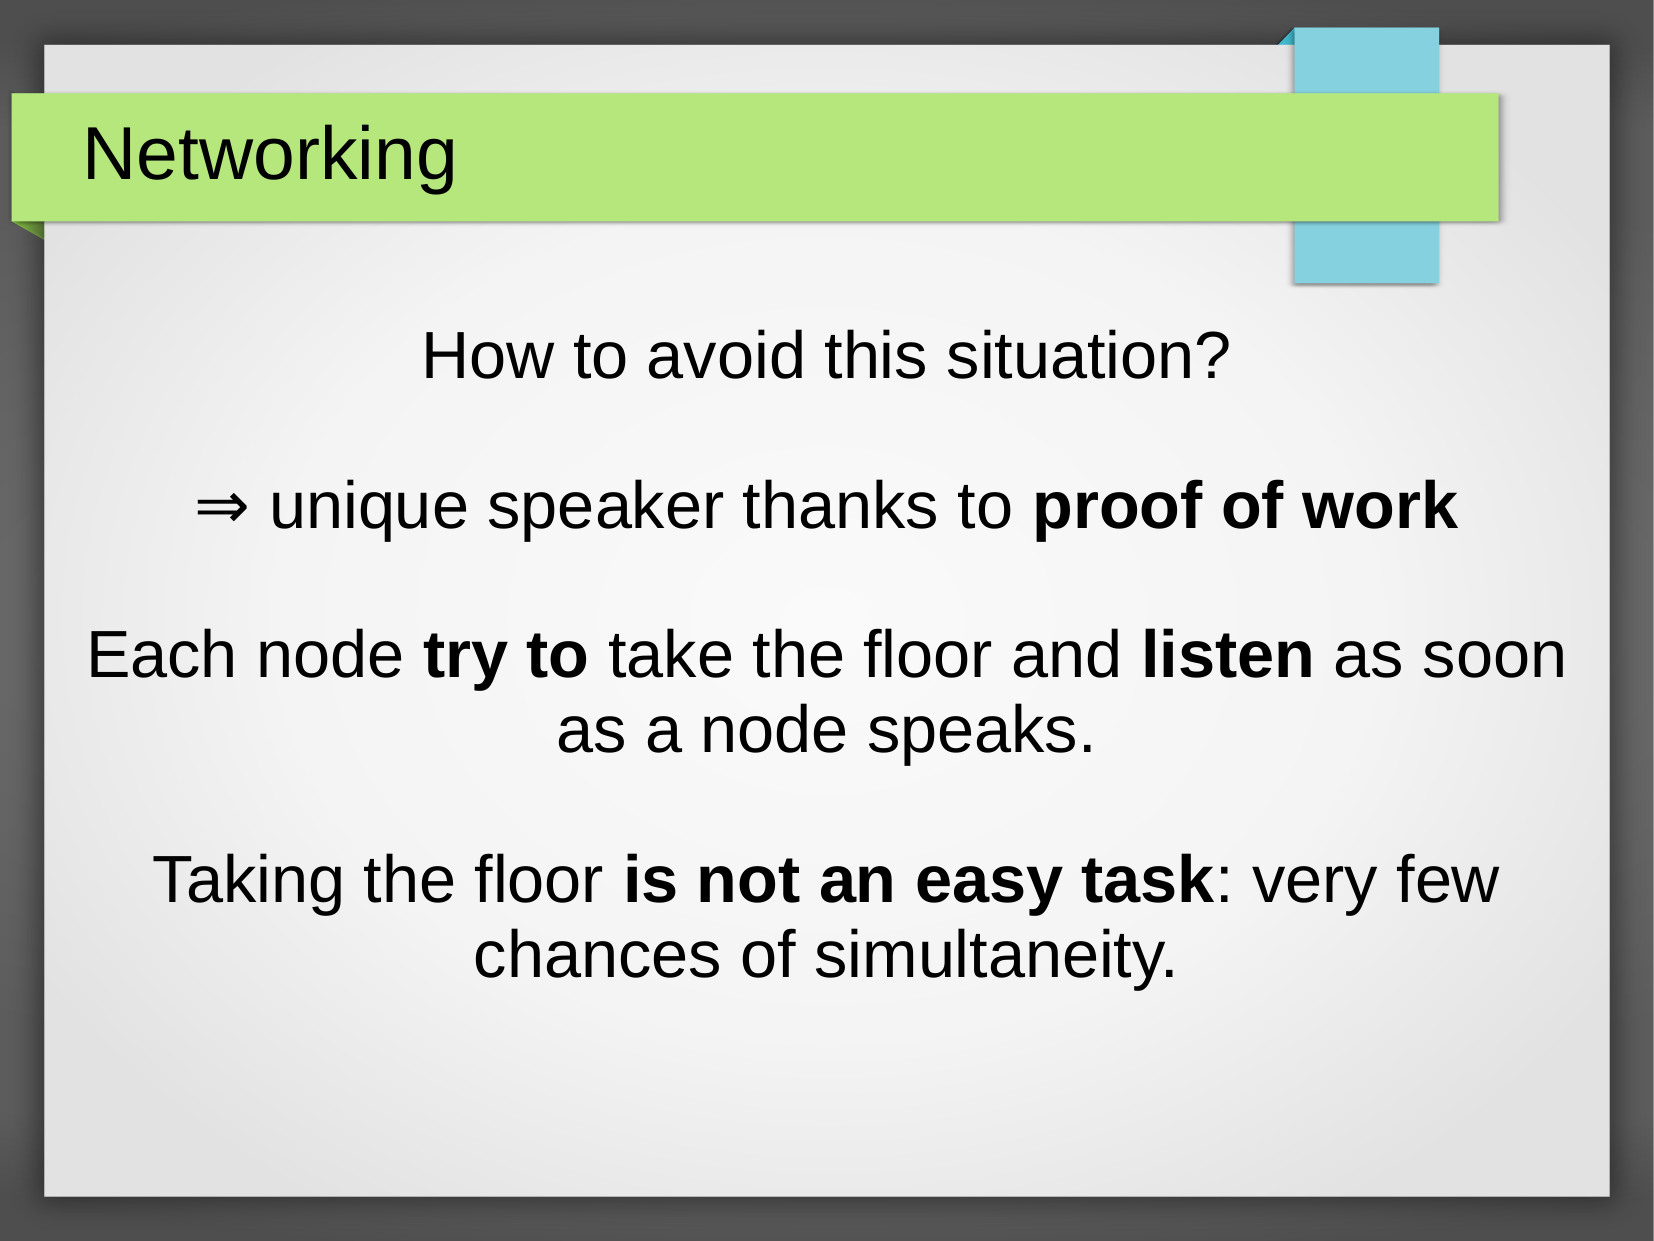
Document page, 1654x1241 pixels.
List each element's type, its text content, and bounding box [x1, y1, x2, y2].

title Networking [82, 94, 1264, 213]
subtitle How to avoid this situation? ⇒ unique speaker thanks to proof of work Each node try to take the floor and listen as soon as a node speaks. Taking the floor is not an easy task: very few chances of simultaneity. [82, 295, 1571, 1015]
picture [0, 0, 1654, 1241]
